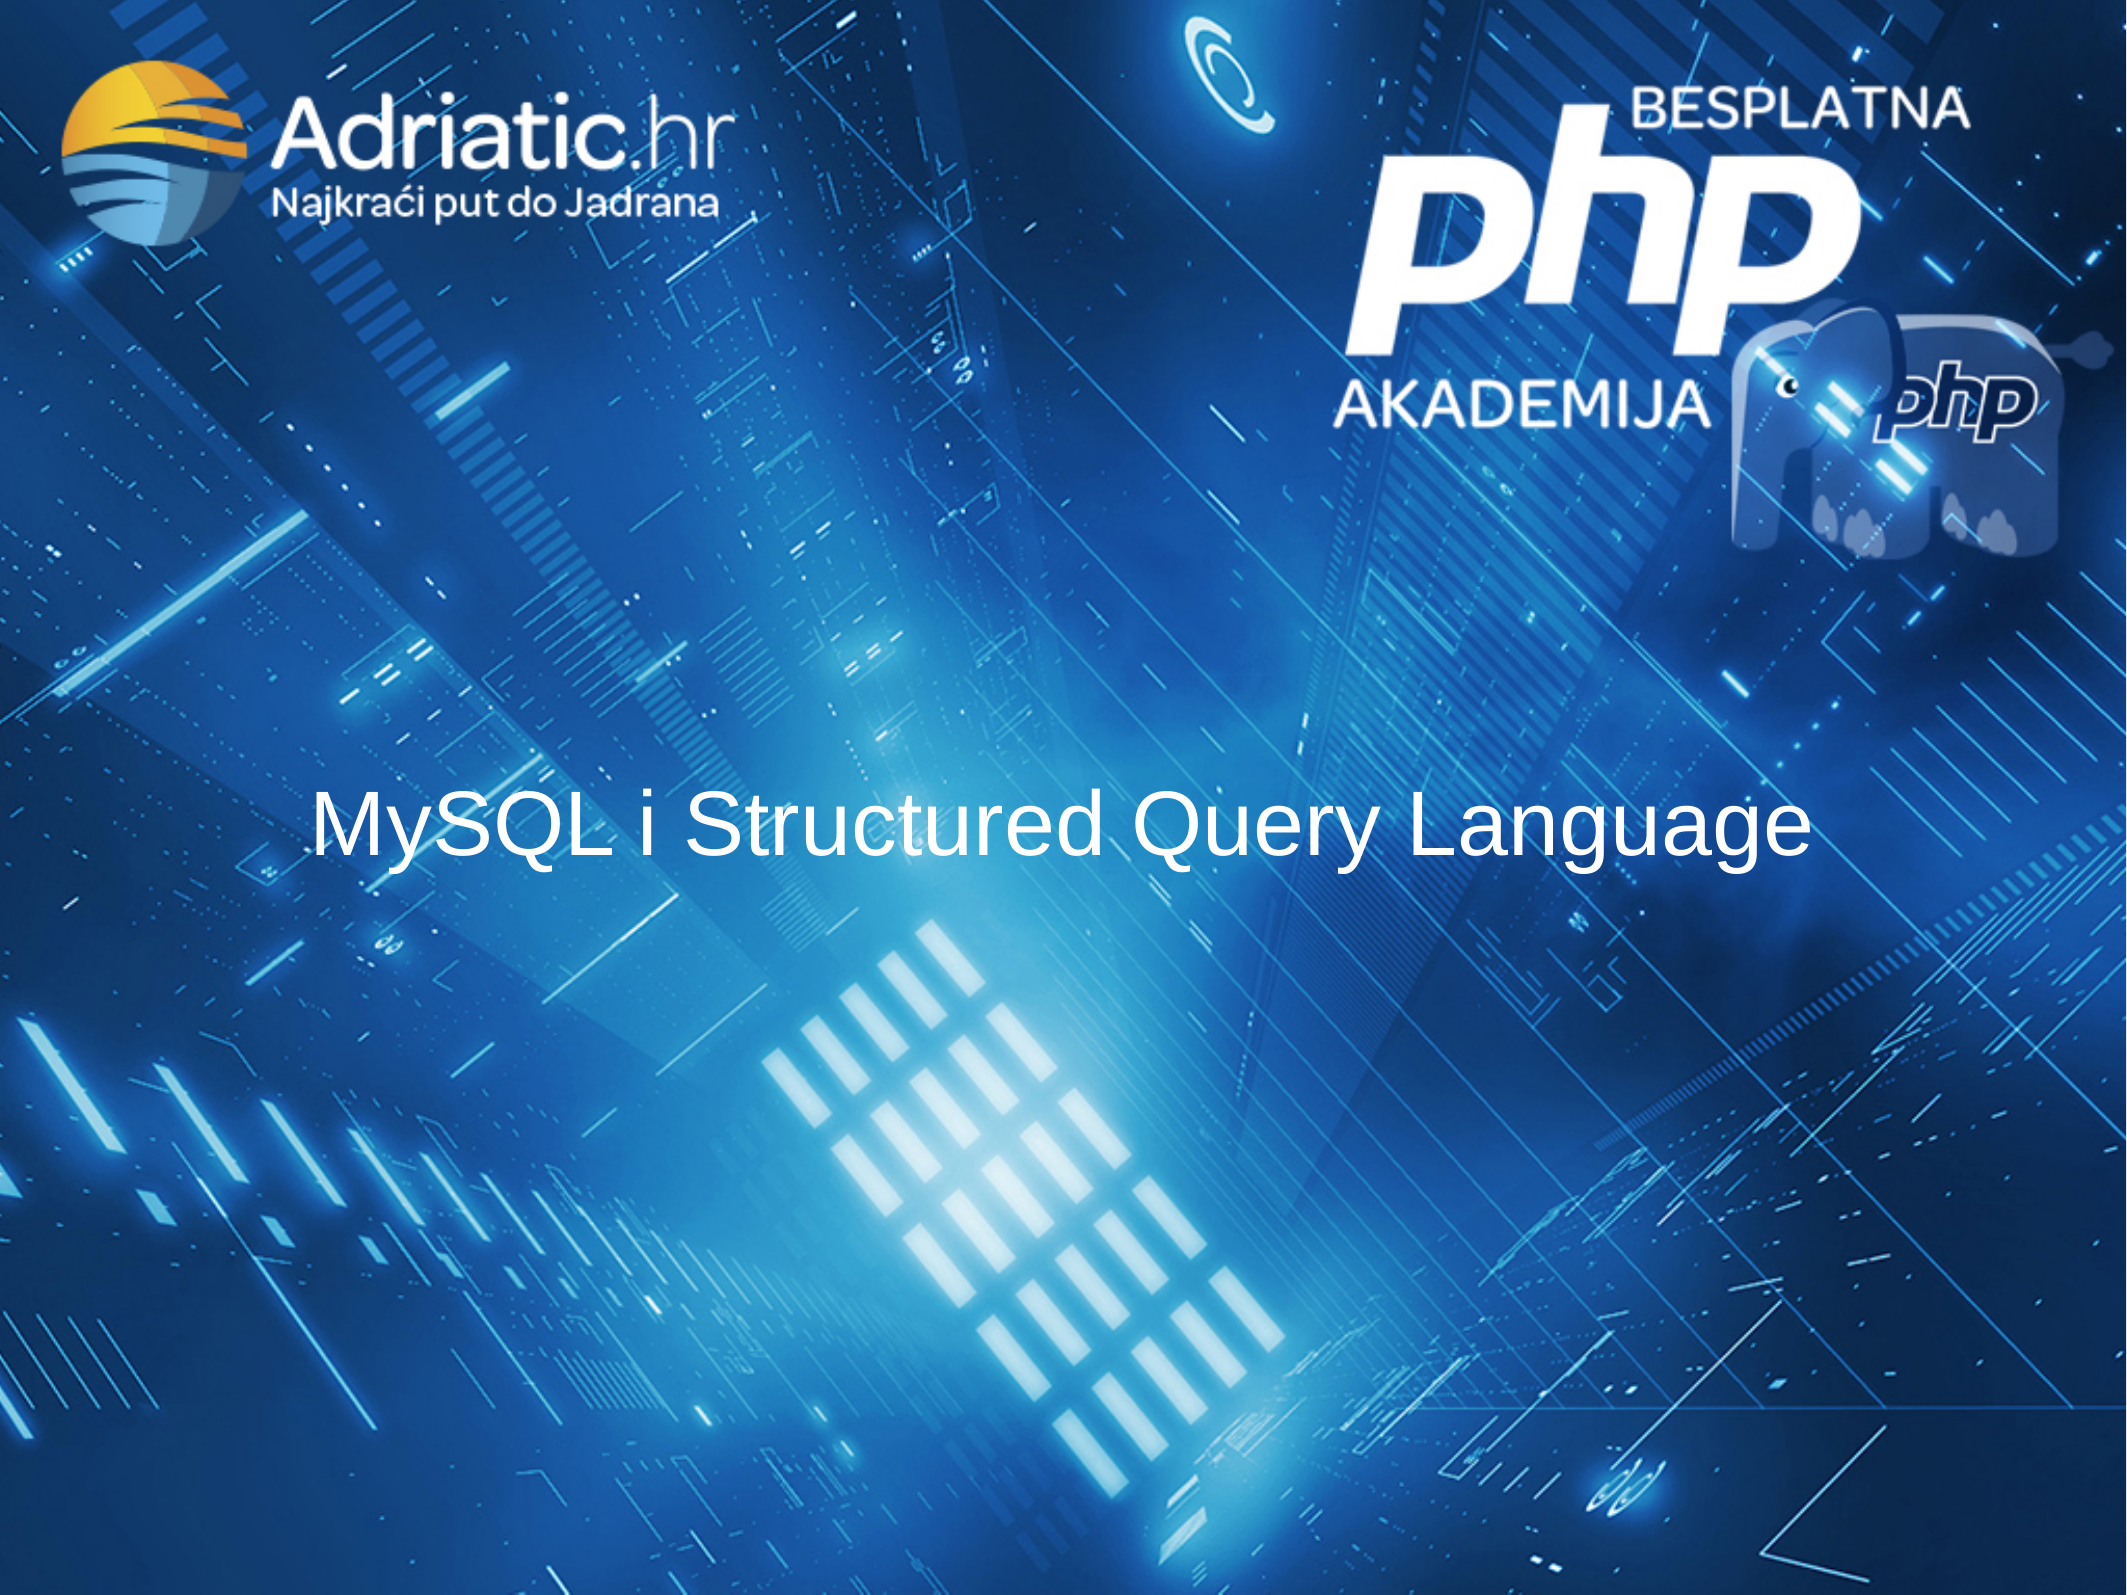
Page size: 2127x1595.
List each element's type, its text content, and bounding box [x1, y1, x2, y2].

title MySQL i Structured Query Language [106, 690, 2020, 957]
picture [0, 0, 2127, 1595]
